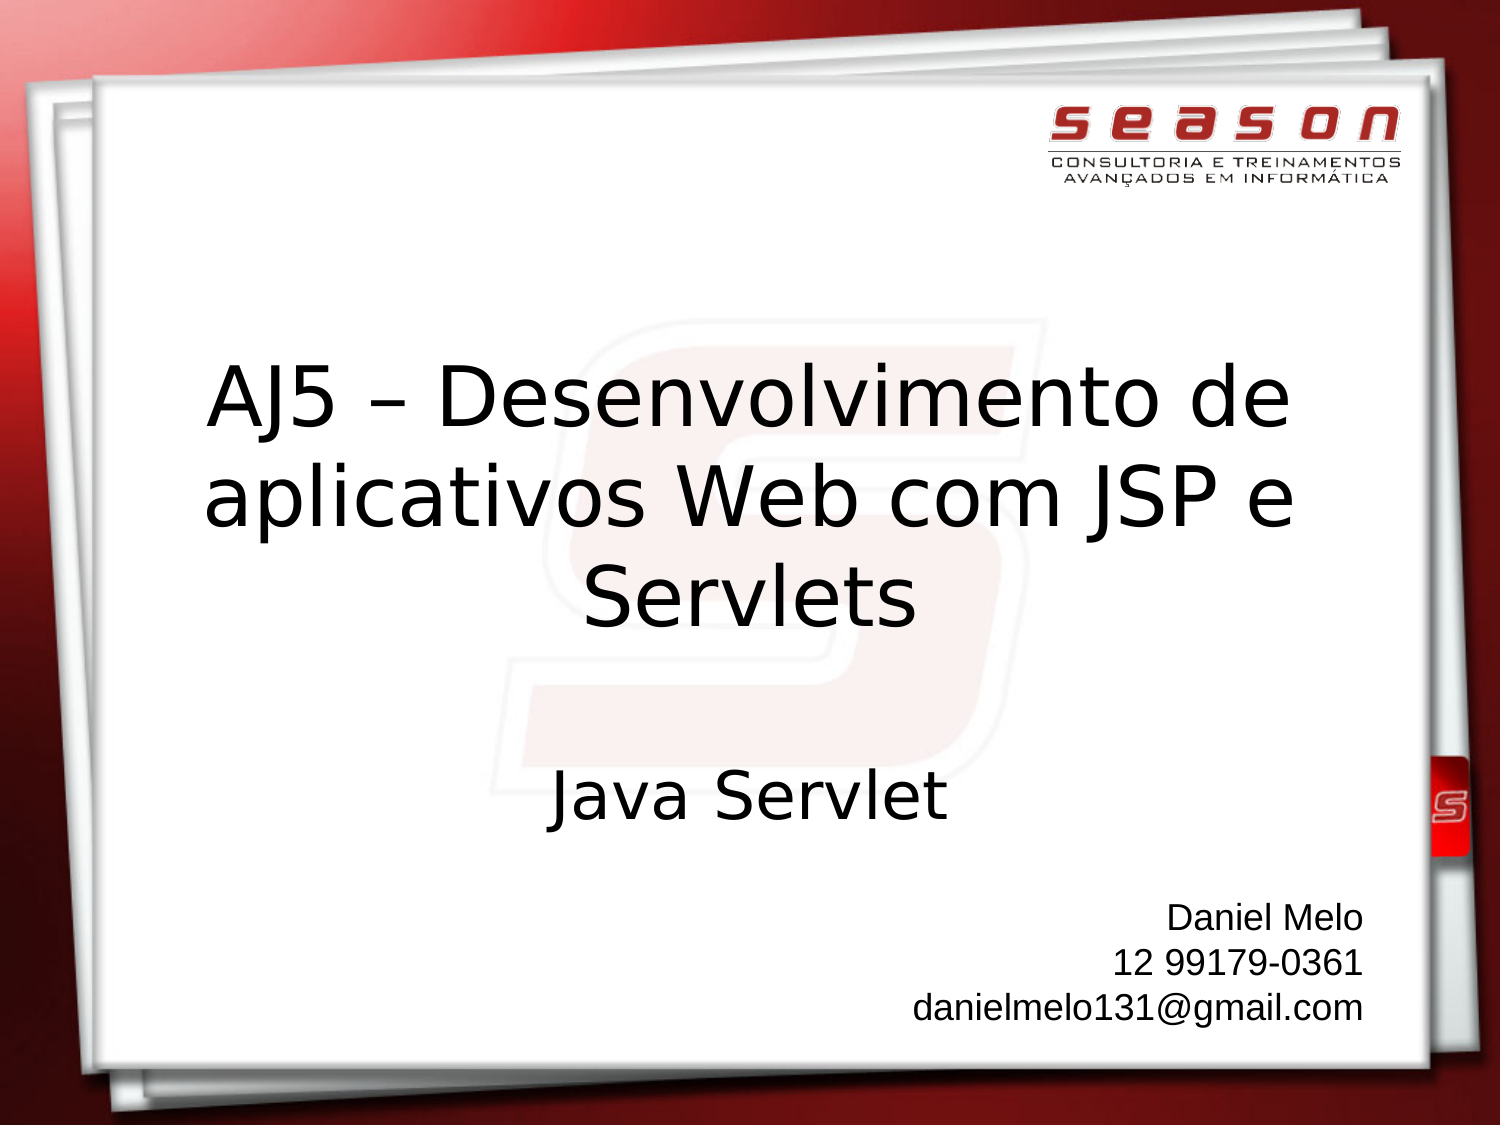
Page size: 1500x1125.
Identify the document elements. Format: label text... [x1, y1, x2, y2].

title AJ5 – Desenvolvimento de aplicativos Web com JSP e Servlets Java Servlet [112, 335, 1388, 841]
picture [0, 0, 1500, 1125]
text_box Daniel Melo 12 99179-0361 danielmelo131@gmail.com [897, 885, 1382, 1052]
